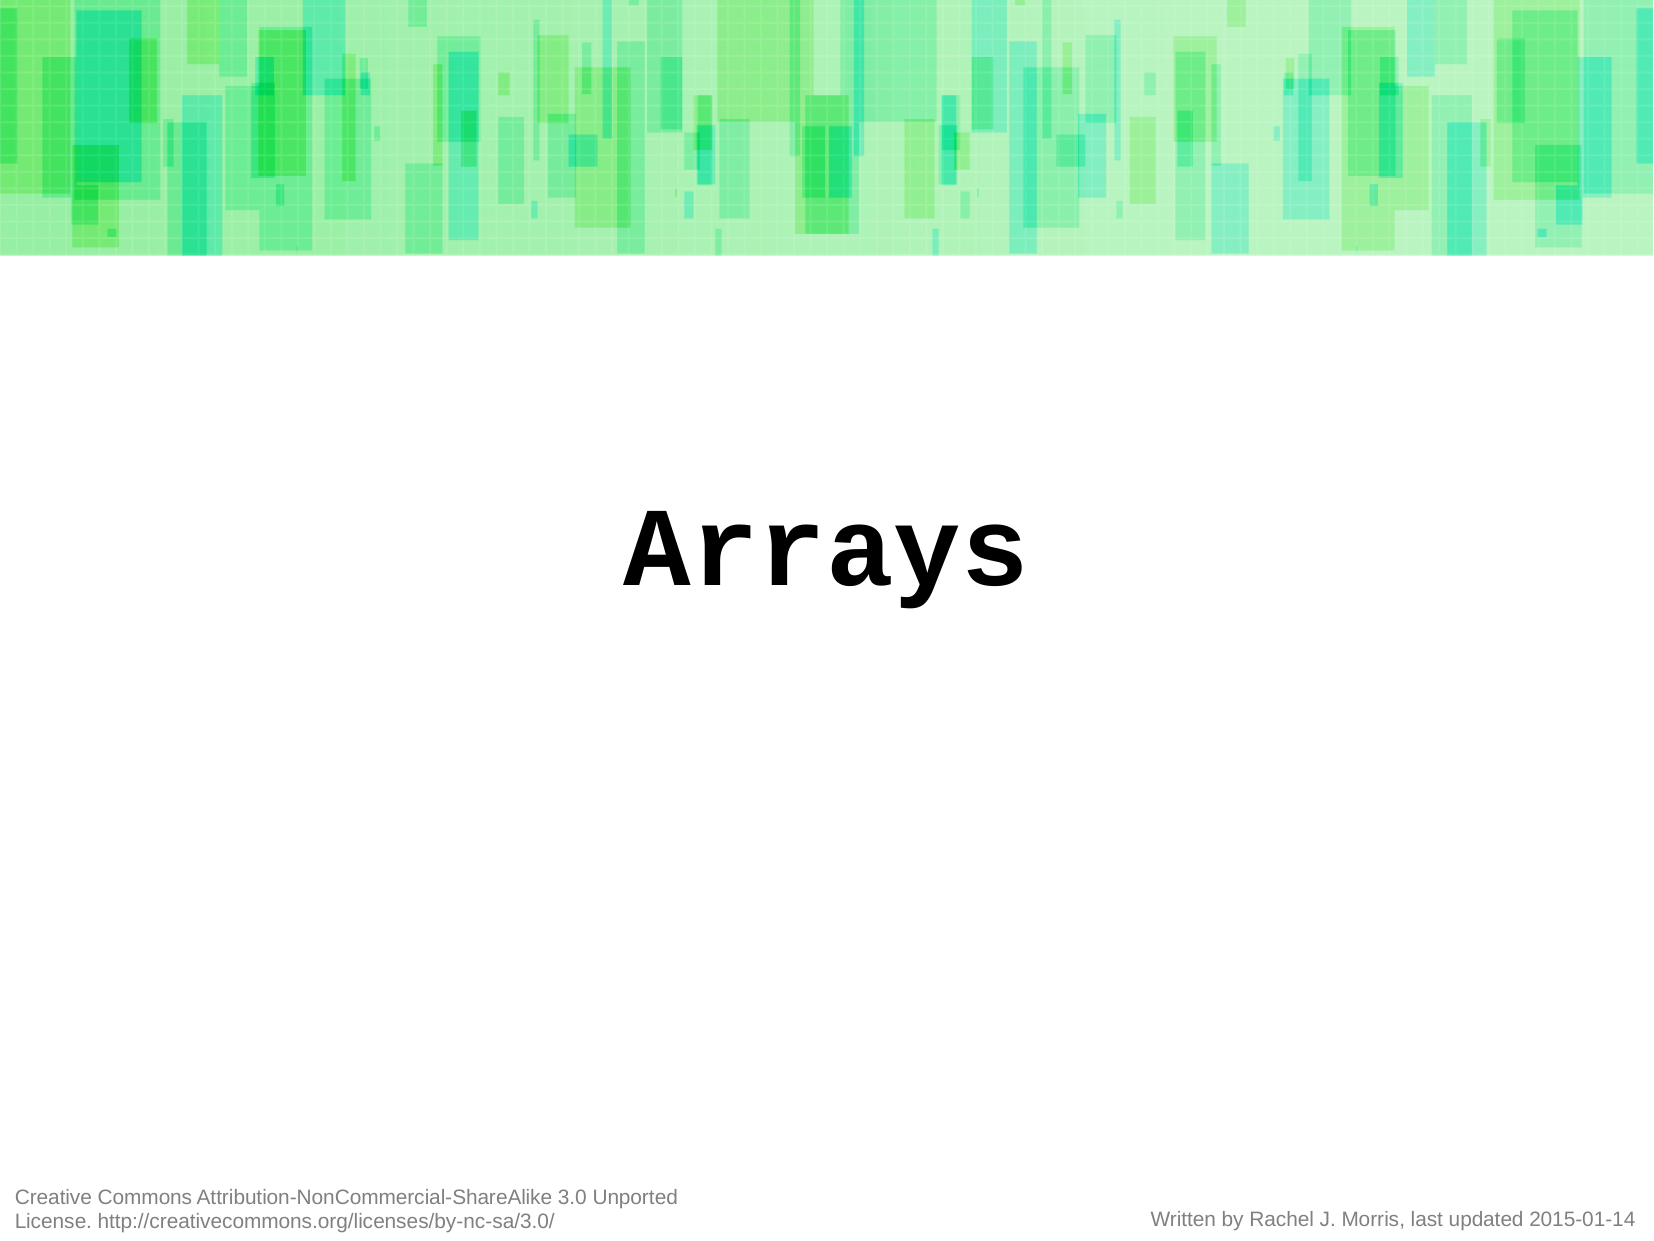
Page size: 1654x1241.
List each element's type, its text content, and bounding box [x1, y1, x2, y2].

text_box Creative Commons Attribution-NonCommercial-ShareAlike 3.0 Unported License. http://creativecommons.org/licenses/by-nc-sa/3.0/ [0, 1178, 751, 1241]
subtitle Arrays [82, 285, 1571, 826]
picture [0, 0, 1654, 1241]
text_box Written by Rachel J. Morris, last updated 2015-01-14 [840, 1200, 1651, 1239]
